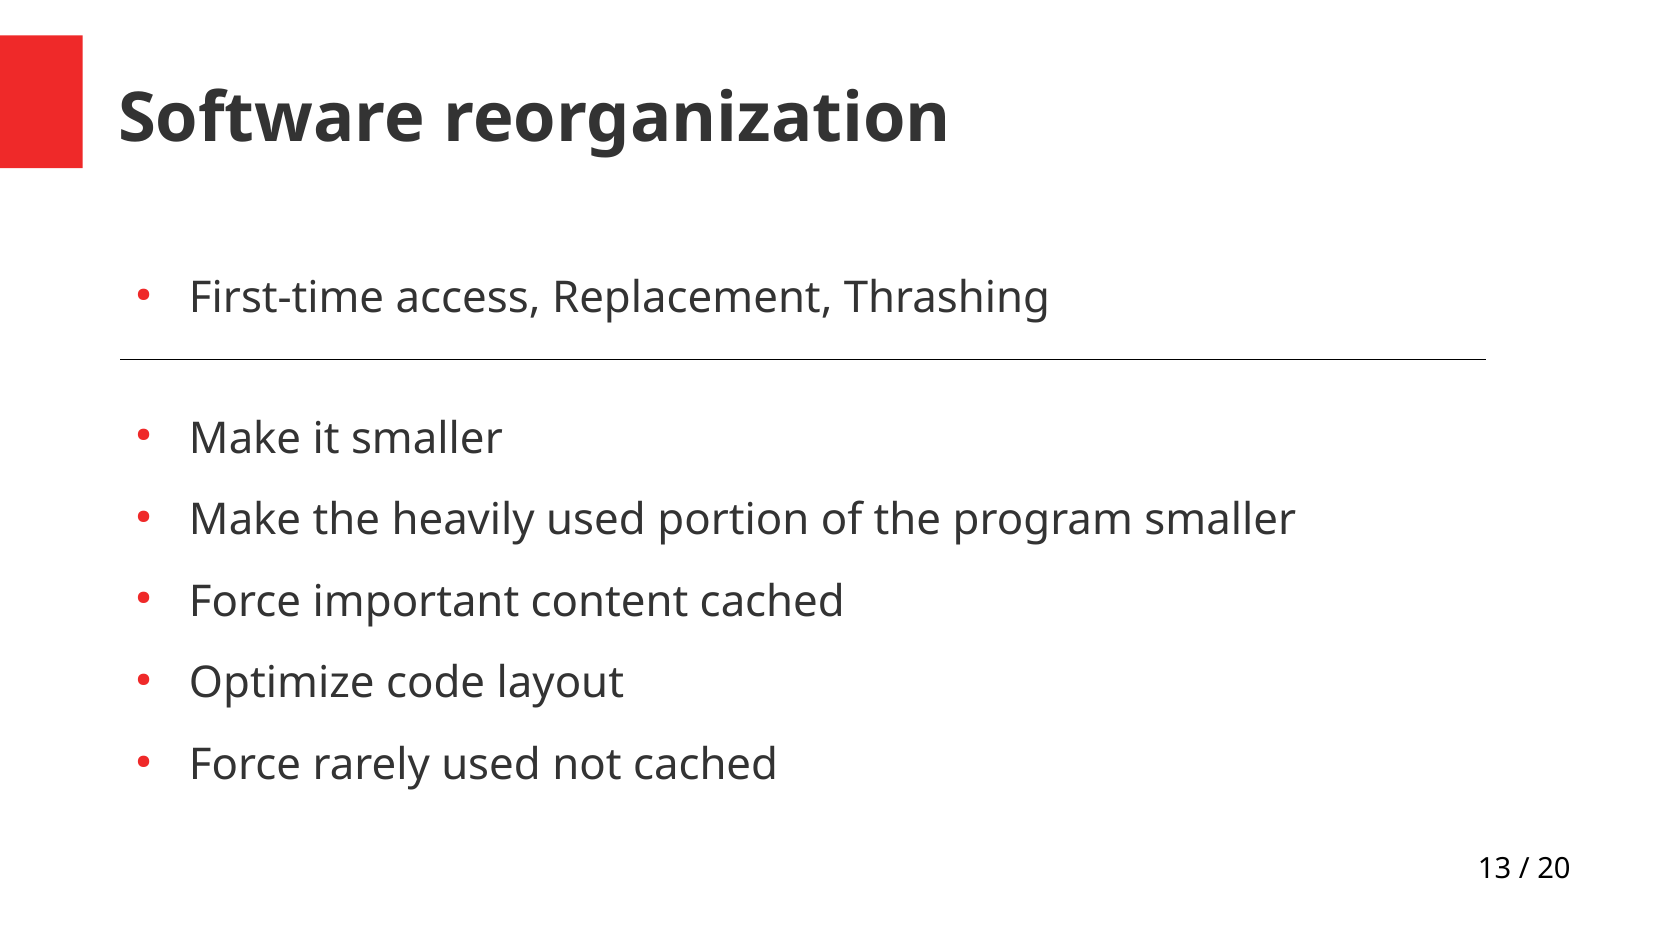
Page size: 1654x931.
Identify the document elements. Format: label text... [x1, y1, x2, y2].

title Software reorganization [118, 36, 1571, 193]
list Make it smaller Make the heavily used portion of the program smaller Force important content cached Optimize code layout Force rarely used not cached [118, 406, 1536, 664]
list First-time access, Replacement, Thrashing [118, 265, 1536, 327]
